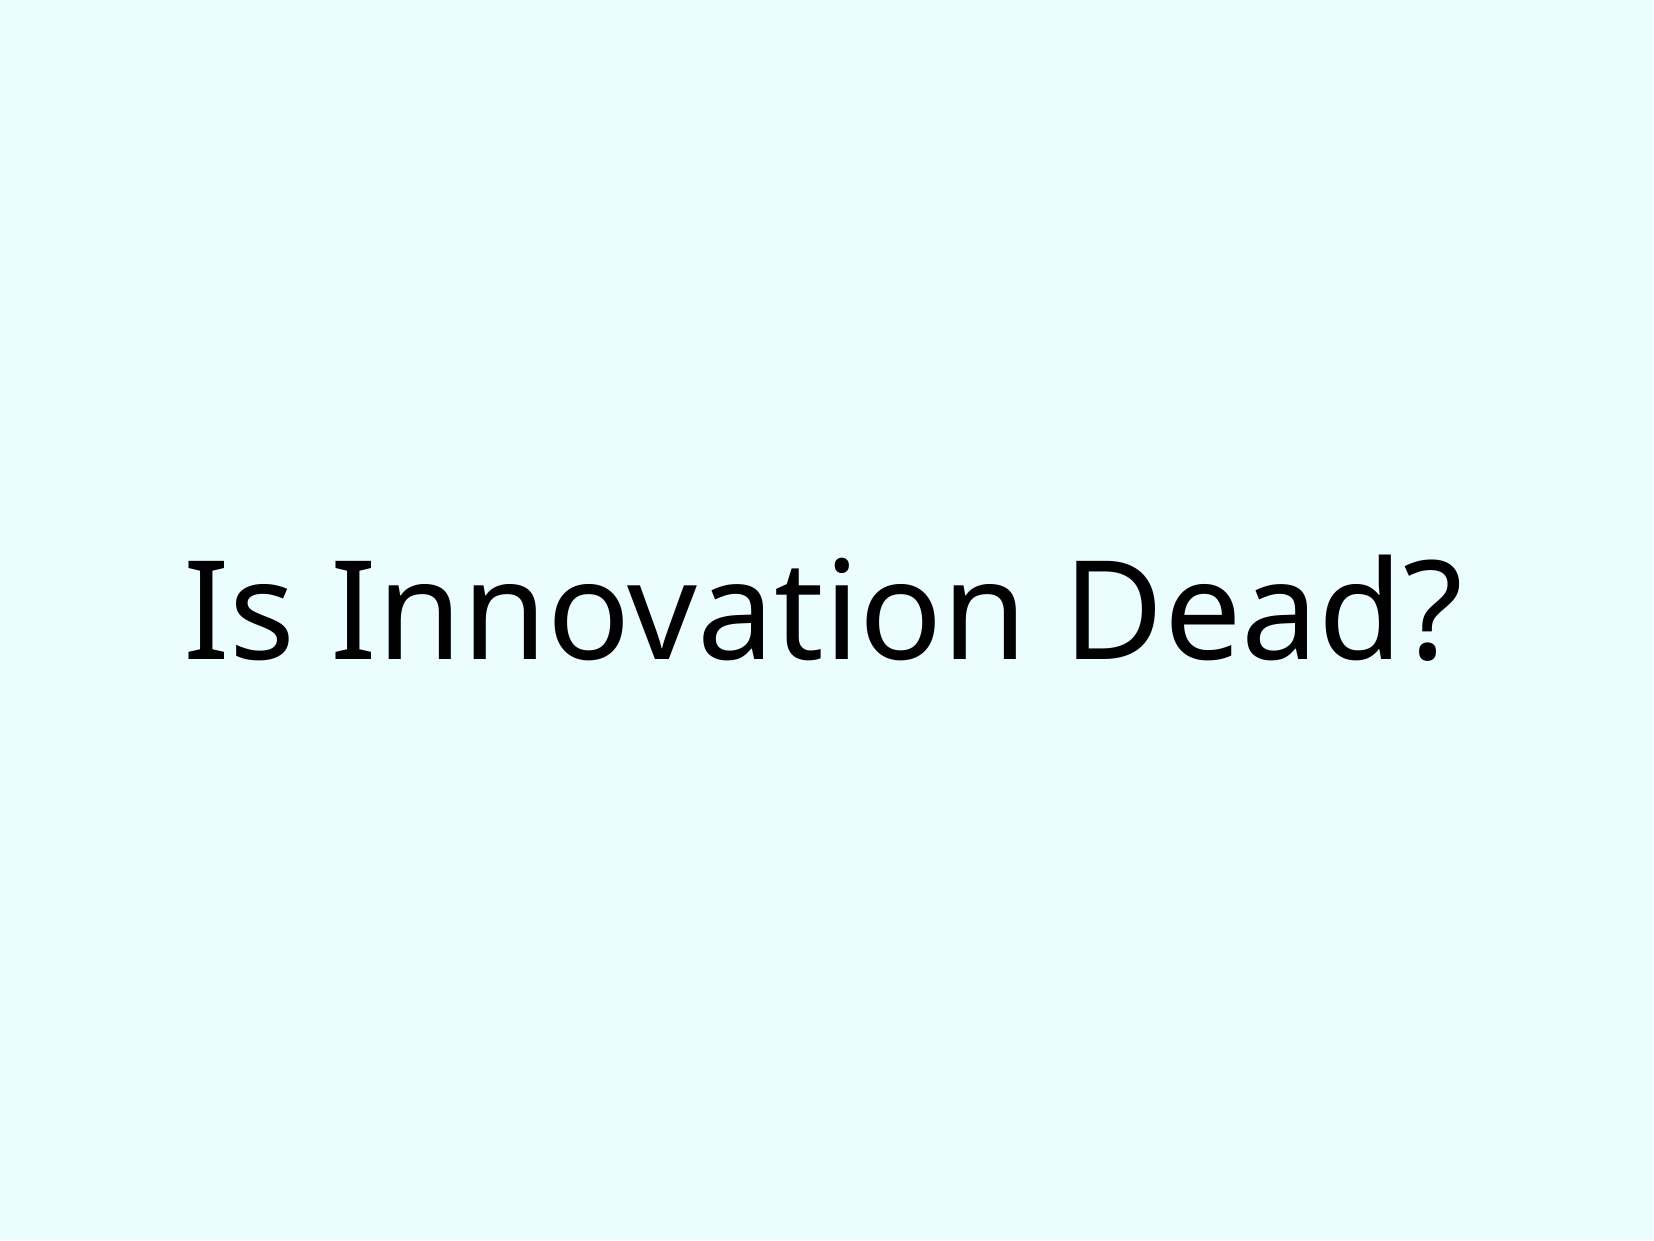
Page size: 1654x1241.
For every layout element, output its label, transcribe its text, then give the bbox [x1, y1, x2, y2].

text_box Is Innovation Dead? [79, 69, 1568, 1144]
